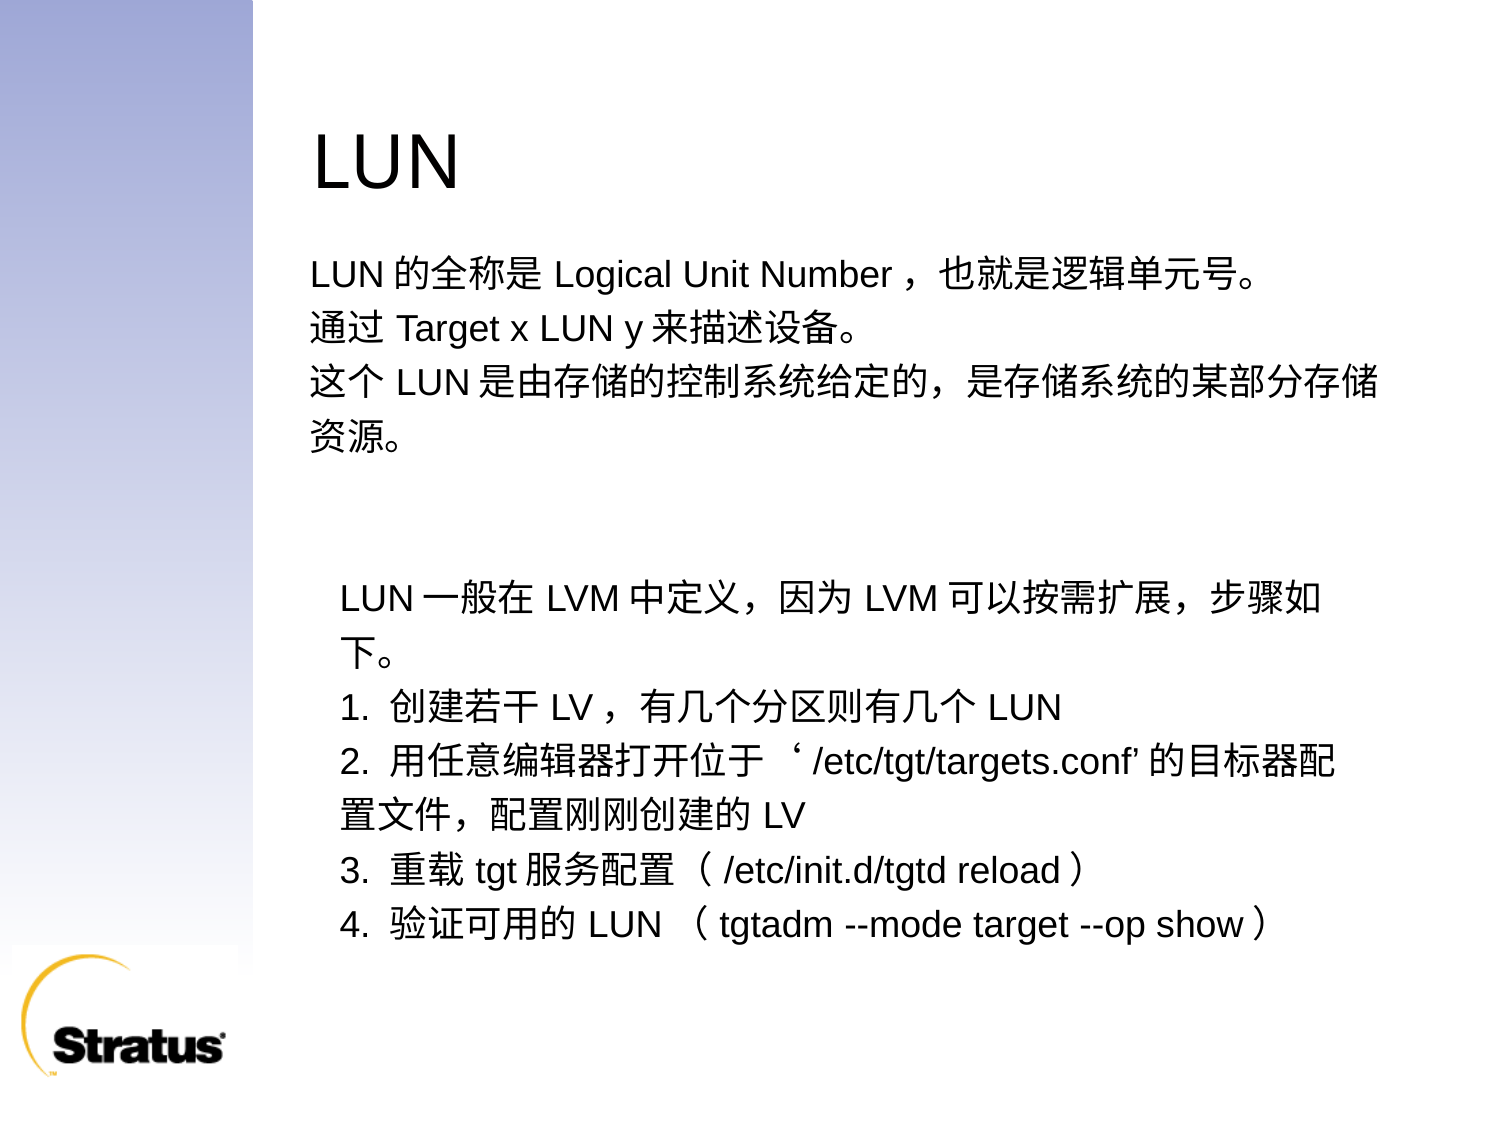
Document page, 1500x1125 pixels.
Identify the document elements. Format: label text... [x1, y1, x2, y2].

text_box LUN的全称是Logical Unit Number，也就是逻辑单元号。 通过Target x LUN y来描述设备。 这个LUN是由存储的控制系统给定的，是存储系统的某部分存储资源。 [295, 236, 1427, 1004]
picture [12, 945, 238, 1088]
title LUN [296, 108, 1447, 297]
text_box LUN一般在LVM中定义，因为LVM可以按需扩展，步骤如下。 1. 创建若干LV，有几个分区则有几个LUN 2. 用任意编辑器打开位于‘/etc/tgt/targets.conf’的目标器配置文件，配置刚刚创建的LV 3. 重载tgt服务配置（/etc/init.d/tgtd reload） 4. 验证可用的LUN（tgtadm --mode target --op show） [324, 561, 1359, 877]
